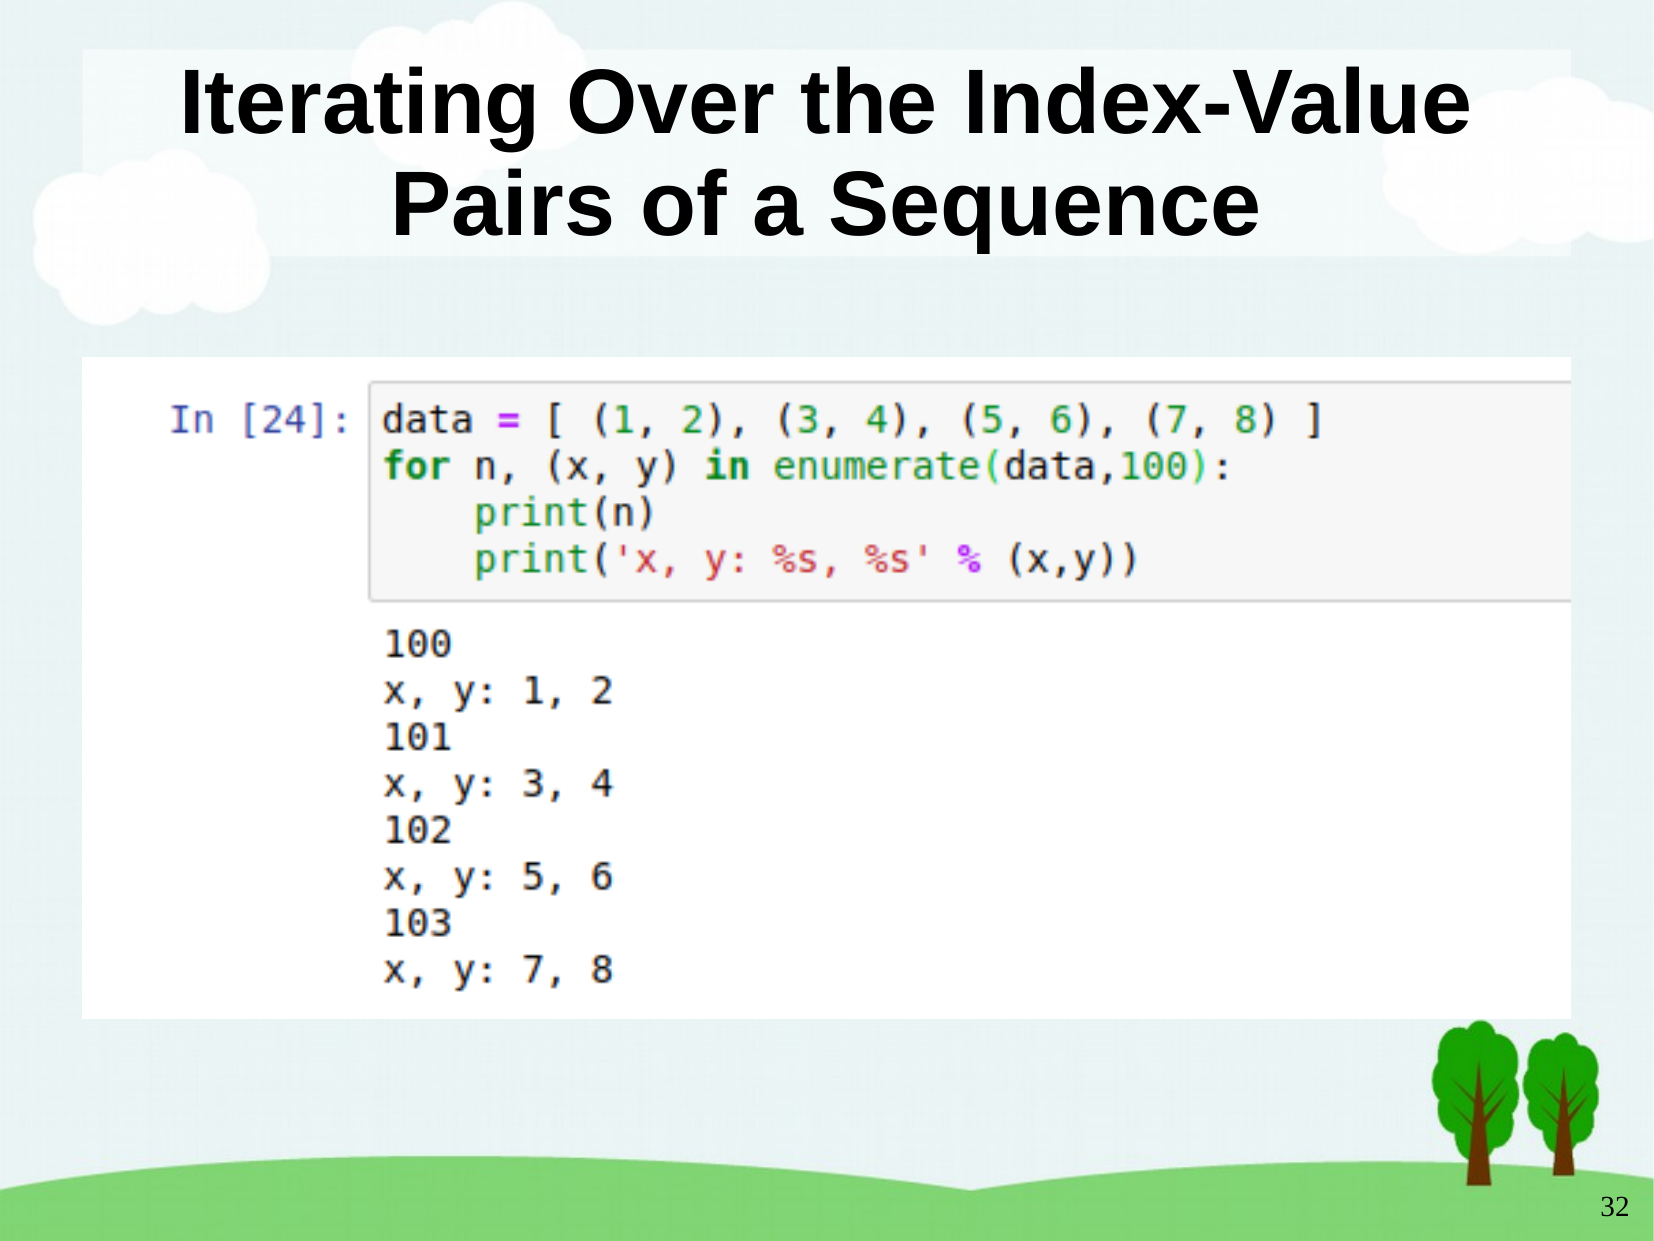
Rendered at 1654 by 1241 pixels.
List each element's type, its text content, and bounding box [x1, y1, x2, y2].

picture [0, 0, 1654, 1241]
title Iterating Over the Index-Value Pairs of a Sequence [82, 49, 1571, 257]
